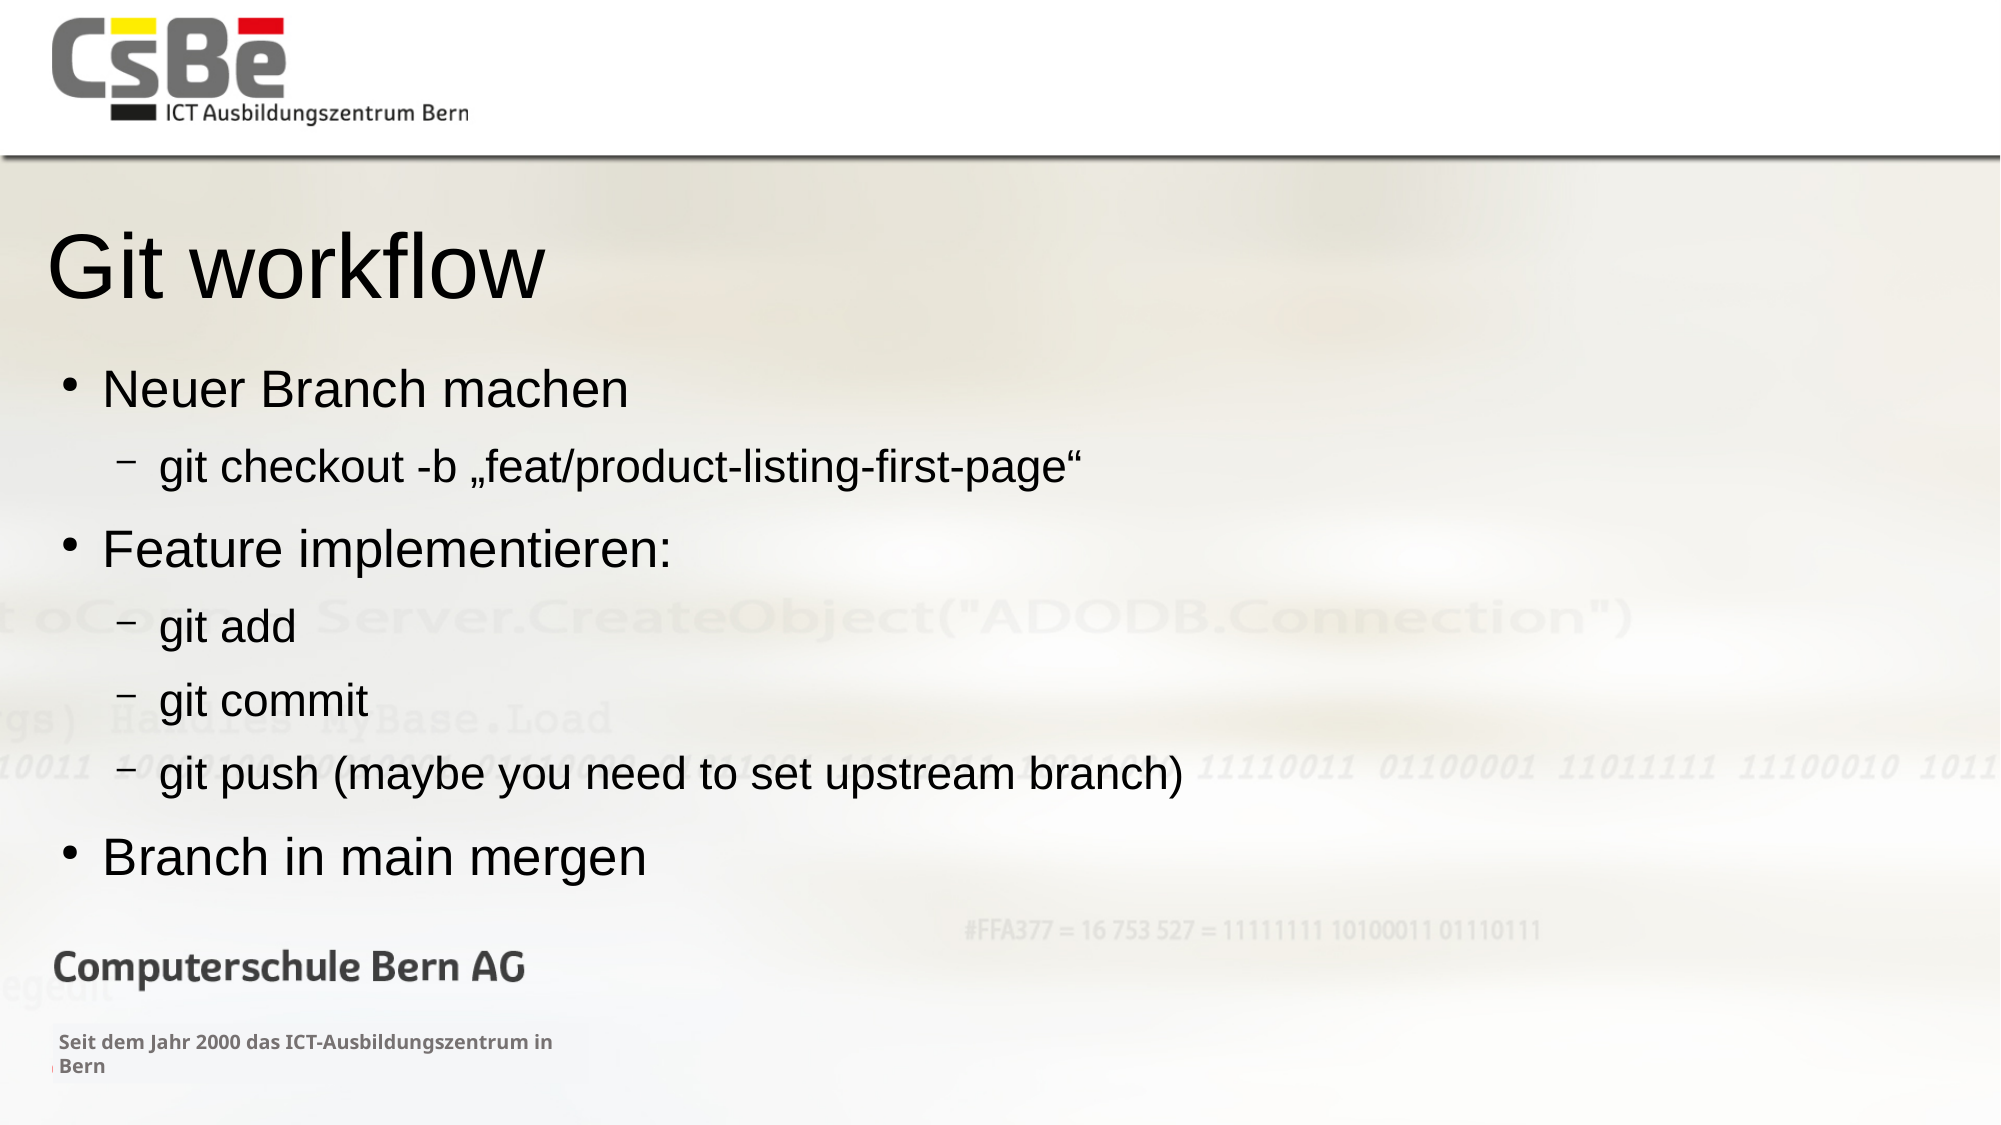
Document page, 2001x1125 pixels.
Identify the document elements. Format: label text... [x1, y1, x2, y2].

picture [0, 0, 2001, 1125]
list Git workflow [46, 206, 1920, 355]
list Neuer Branch machen git checkout -b „feat/product-listing-first-page“ Feature implementieren: git add git commit git push (maybe you need to set upstream branch) Branch in main mergen [46, 355, 1920, 886]
